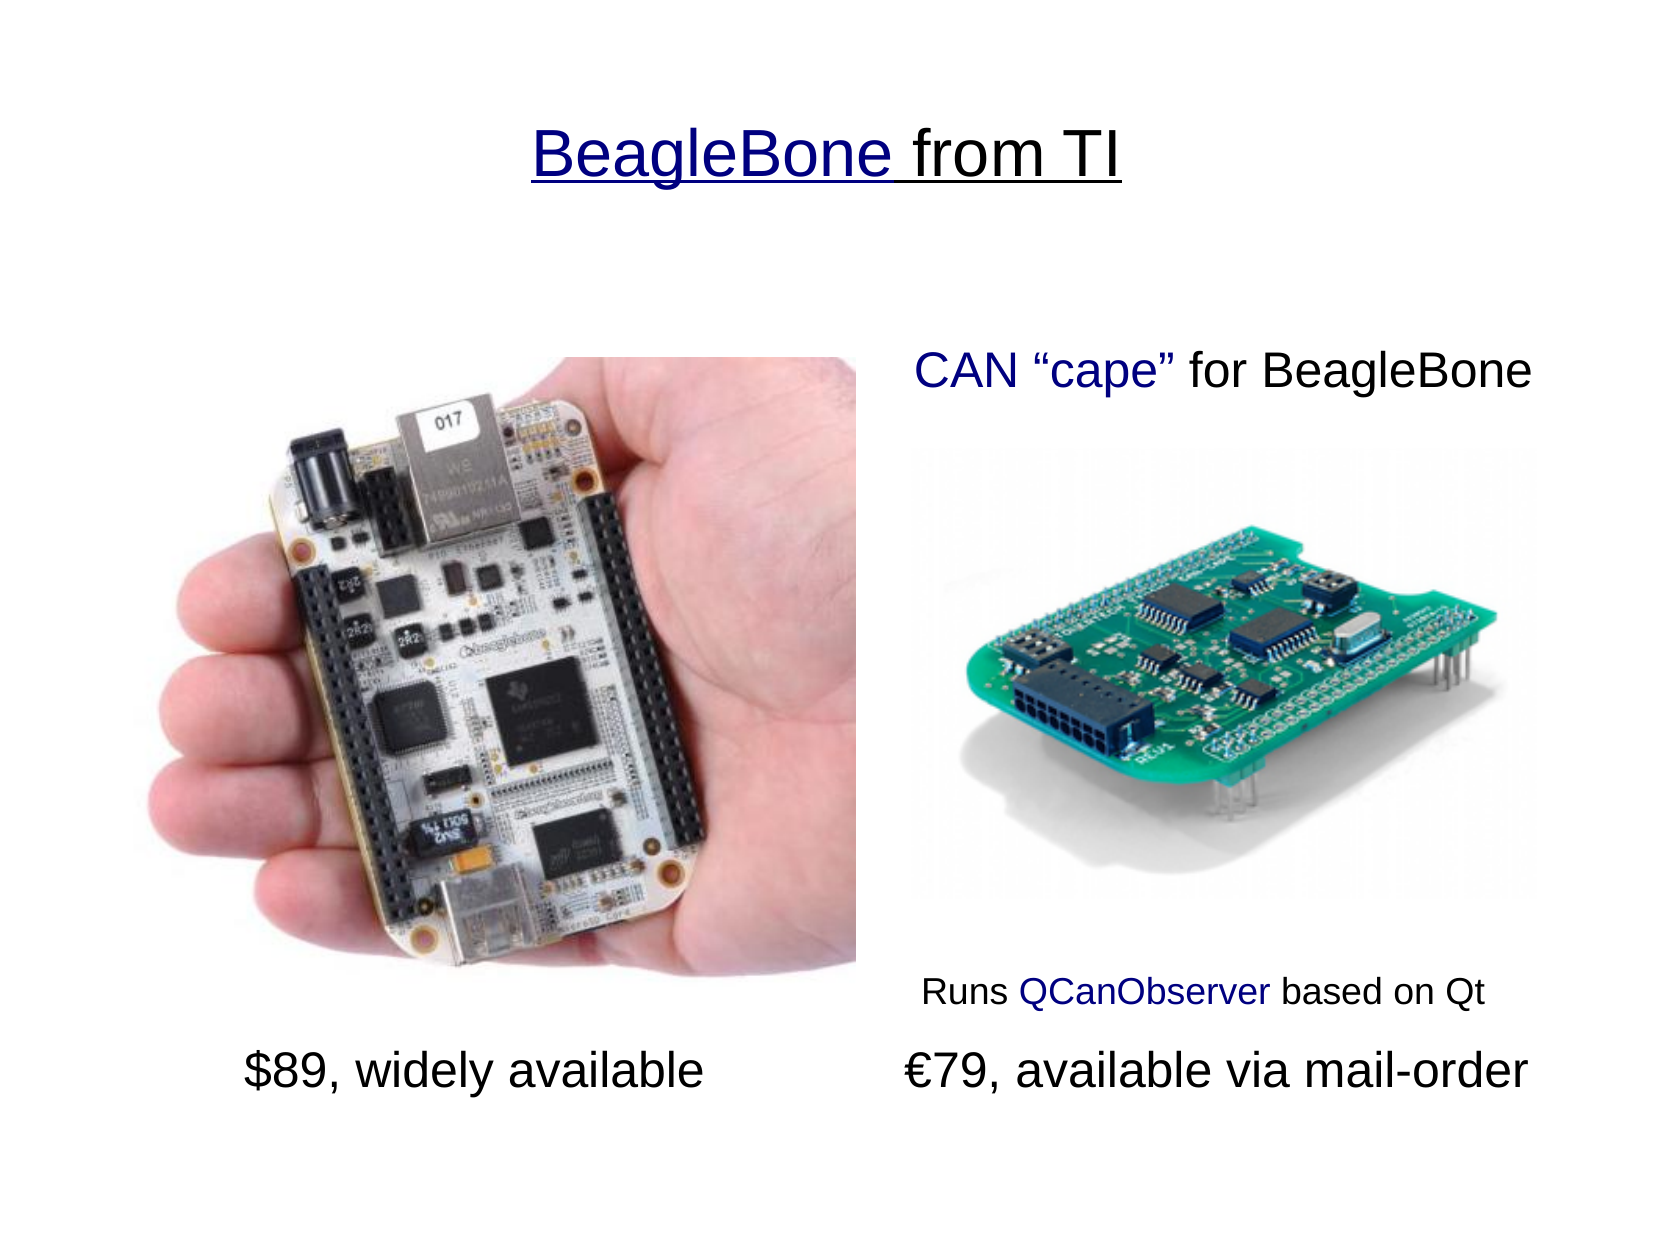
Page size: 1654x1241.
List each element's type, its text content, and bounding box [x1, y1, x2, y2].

title BeagleBone from TI [82, 49, 1571, 257]
text_box Runs QCanObserver based on Qt [906, 963, 1501, 1021]
text_box €79, available via mail-order [885, 1030, 1563, 1111]
text_box CAN “cape” for BeagleBone [894, 330, 1553, 410]
picture [97, 357, 856, 991]
picture [911, 448, 1537, 899]
text_box $89, widely available [225, 1030, 725, 1111]
